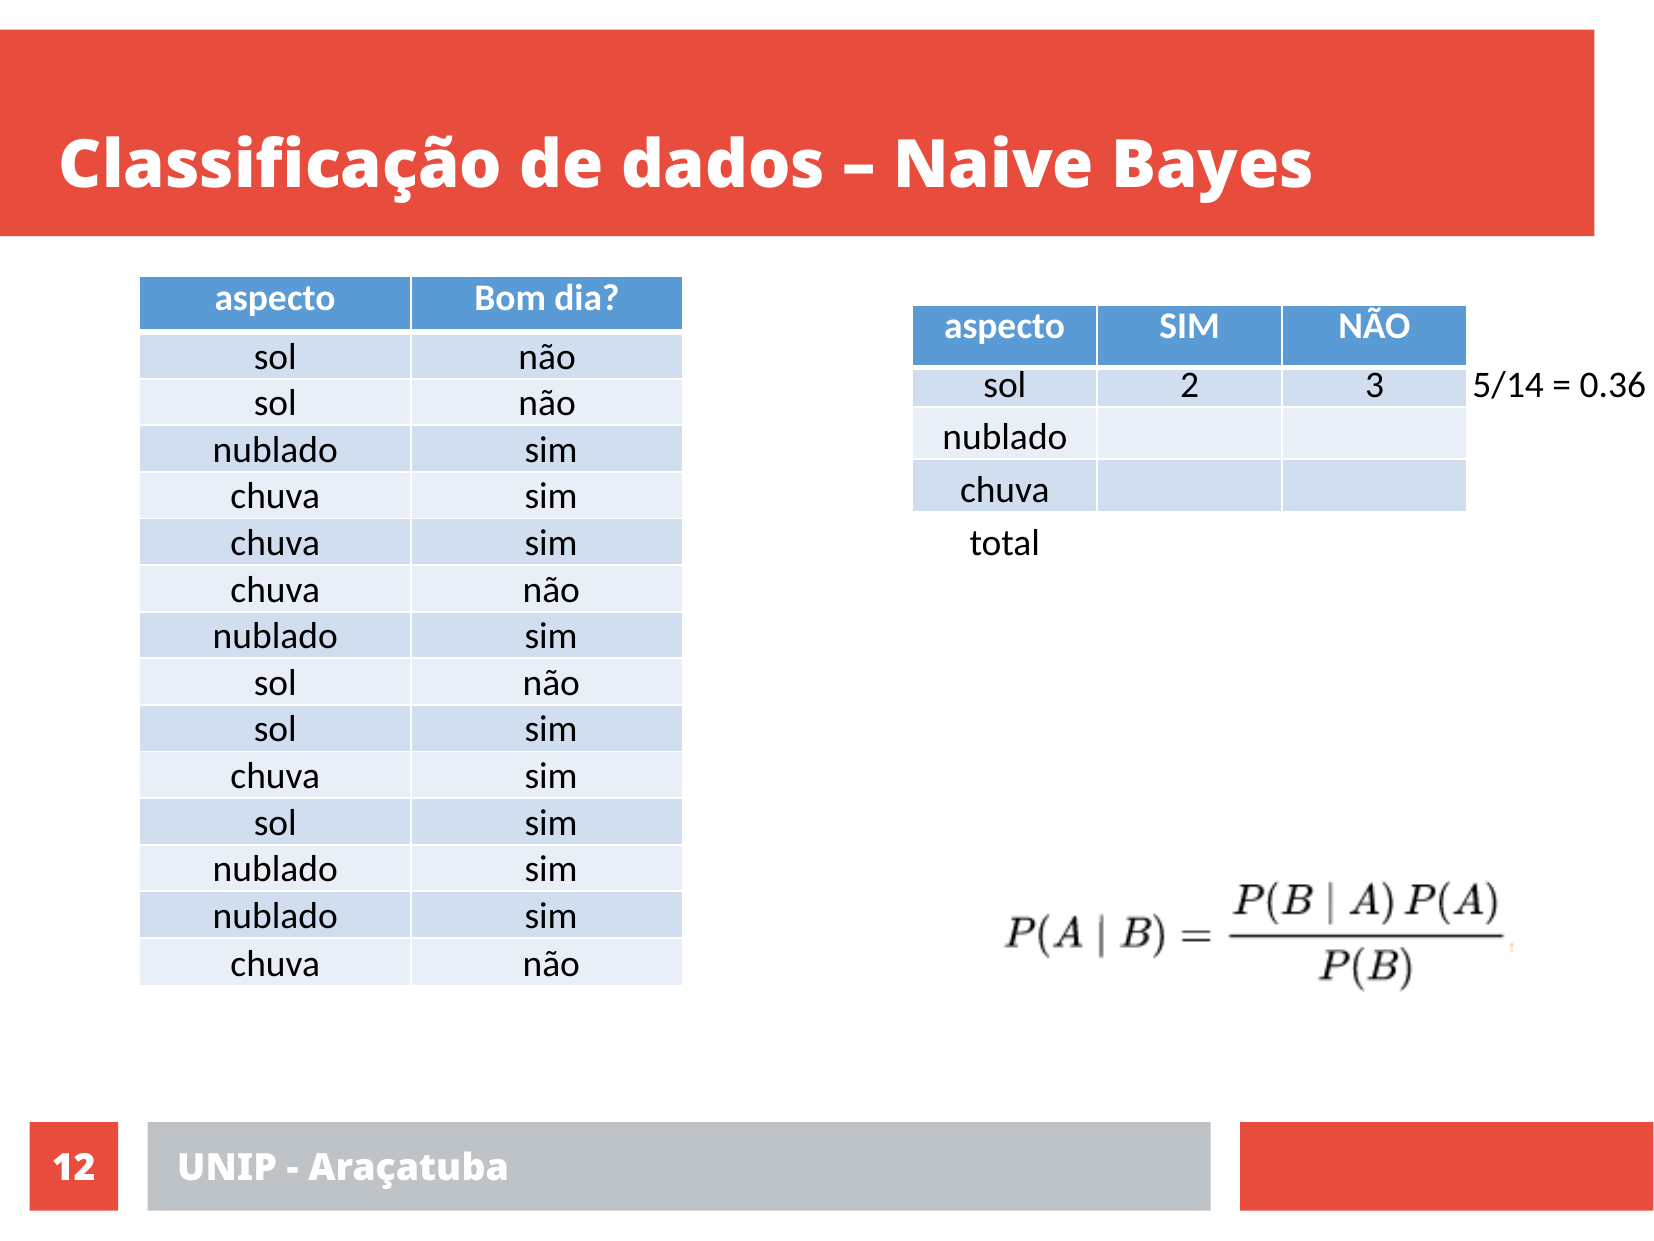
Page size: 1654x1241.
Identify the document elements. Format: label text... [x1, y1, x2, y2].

table_cell sol [140, 335, 410, 378]
table_header aspecto [140, 277, 410, 329]
title Classificação de dados – Naive Bayes [59, 59, 1595, 207]
table_header SIM [1098, 306, 1281, 365]
table_cell sim [412, 799, 682, 844]
table_cell chuva [140, 752, 410, 797]
table_cell [1283, 460, 1466, 511]
table_cell total [913, 513, 1096, 564]
table_cell 5/14 = 0.36 [1468, 370, 1651, 406]
table_header aspecto [913, 306, 1096, 365]
table_cell não [412, 659, 682, 704]
table_cell nublado [140, 426, 410, 471]
table_cell sim [412, 613, 682, 657]
table_cell [1468, 565, 1651, 616]
table_cell nublado [140, 892, 410, 937]
table_cell sol [140, 799, 410, 844]
table_cell [1283, 565, 1466, 616]
table_cell sim [412, 846, 682, 890]
table_cell [1468, 408, 1651, 458]
table_cell sim [412, 519, 682, 564]
table_cell nublado [913, 408, 1096, 458]
table_cell sim [412, 892, 682, 937]
table_cell não [412, 566, 682, 611]
table_cell chuva [140, 519, 410, 564]
table_cell sim [412, 752, 682, 797]
table_cell não [412, 335, 682, 378]
table_cell [1098, 408, 1281, 458]
table_cell chuva [140, 939, 410, 985]
table_cell [1468, 513, 1651, 564]
table_cell [1468, 460, 1651, 511]
table_cell sol [140, 380, 410, 424]
table_header Bom dia? [412, 277, 682, 329]
table_cell sol [140, 659, 410, 704]
table_cell 2 [1098, 370, 1281, 406]
table_cell [1098, 513, 1281, 564]
table_cell chuva [913, 460, 1096, 511]
table_cell [1098, 565, 1281, 616]
table_cell 3 [1283, 370, 1466, 406]
table_cell sim [412, 426, 682, 471]
table_cell [1283, 513, 1466, 564]
table_cell chuva [140, 473, 410, 518]
table_cell [1098, 460, 1281, 511]
table_cell [1283, 408, 1466, 458]
table_cell não [412, 380, 682, 424]
table_header [1468, 306, 1651, 365]
table_cell sim [412, 473, 682, 518]
table_cell [913, 565, 1096, 616]
picture [987, 860, 1513, 1015]
table_cell não [412, 939, 682, 985]
table_cell chuva [140, 566, 410, 611]
table_cell sim [412, 706, 682, 751]
table_cell sol [140, 706, 410, 751]
table_cell nublado [140, 846, 410, 890]
table_cell sol [913, 370, 1096, 406]
table_cell nublado [140, 613, 410, 657]
table_header NÃO [1283, 306, 1466, 365]
